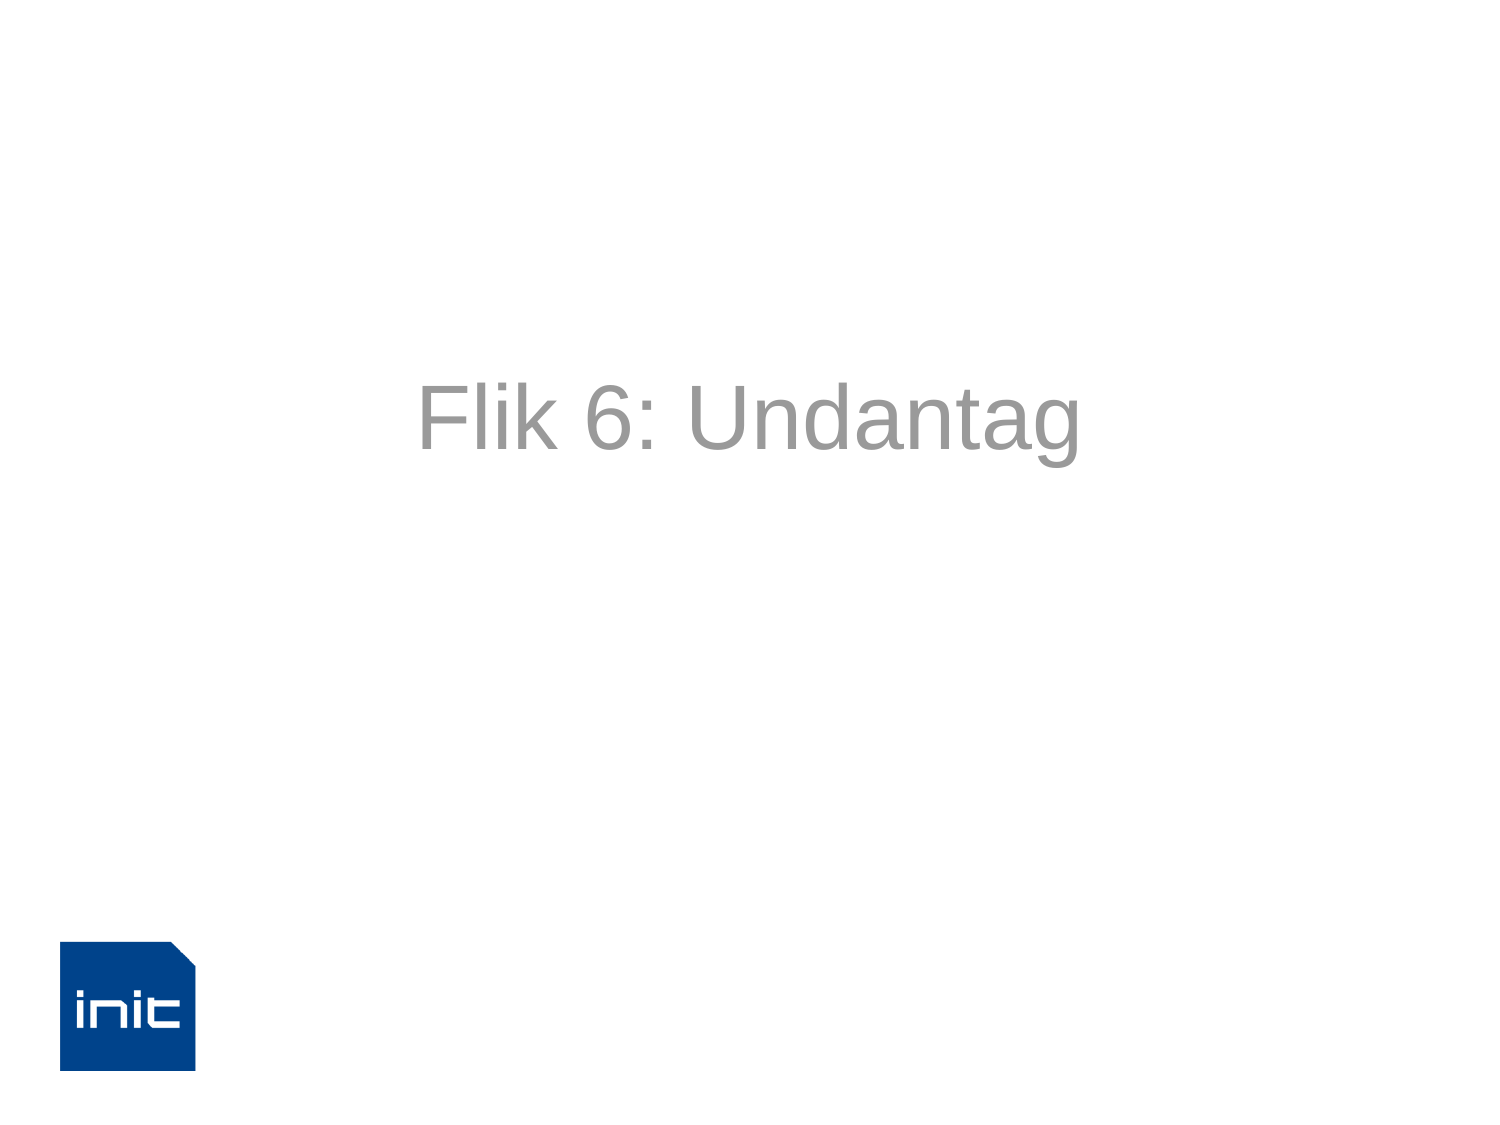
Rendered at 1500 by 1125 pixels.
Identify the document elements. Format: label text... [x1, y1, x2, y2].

picture [60, 941, 196, 1071]
text_box Flik 6: Undantag [150, 187, 1351, 476]
